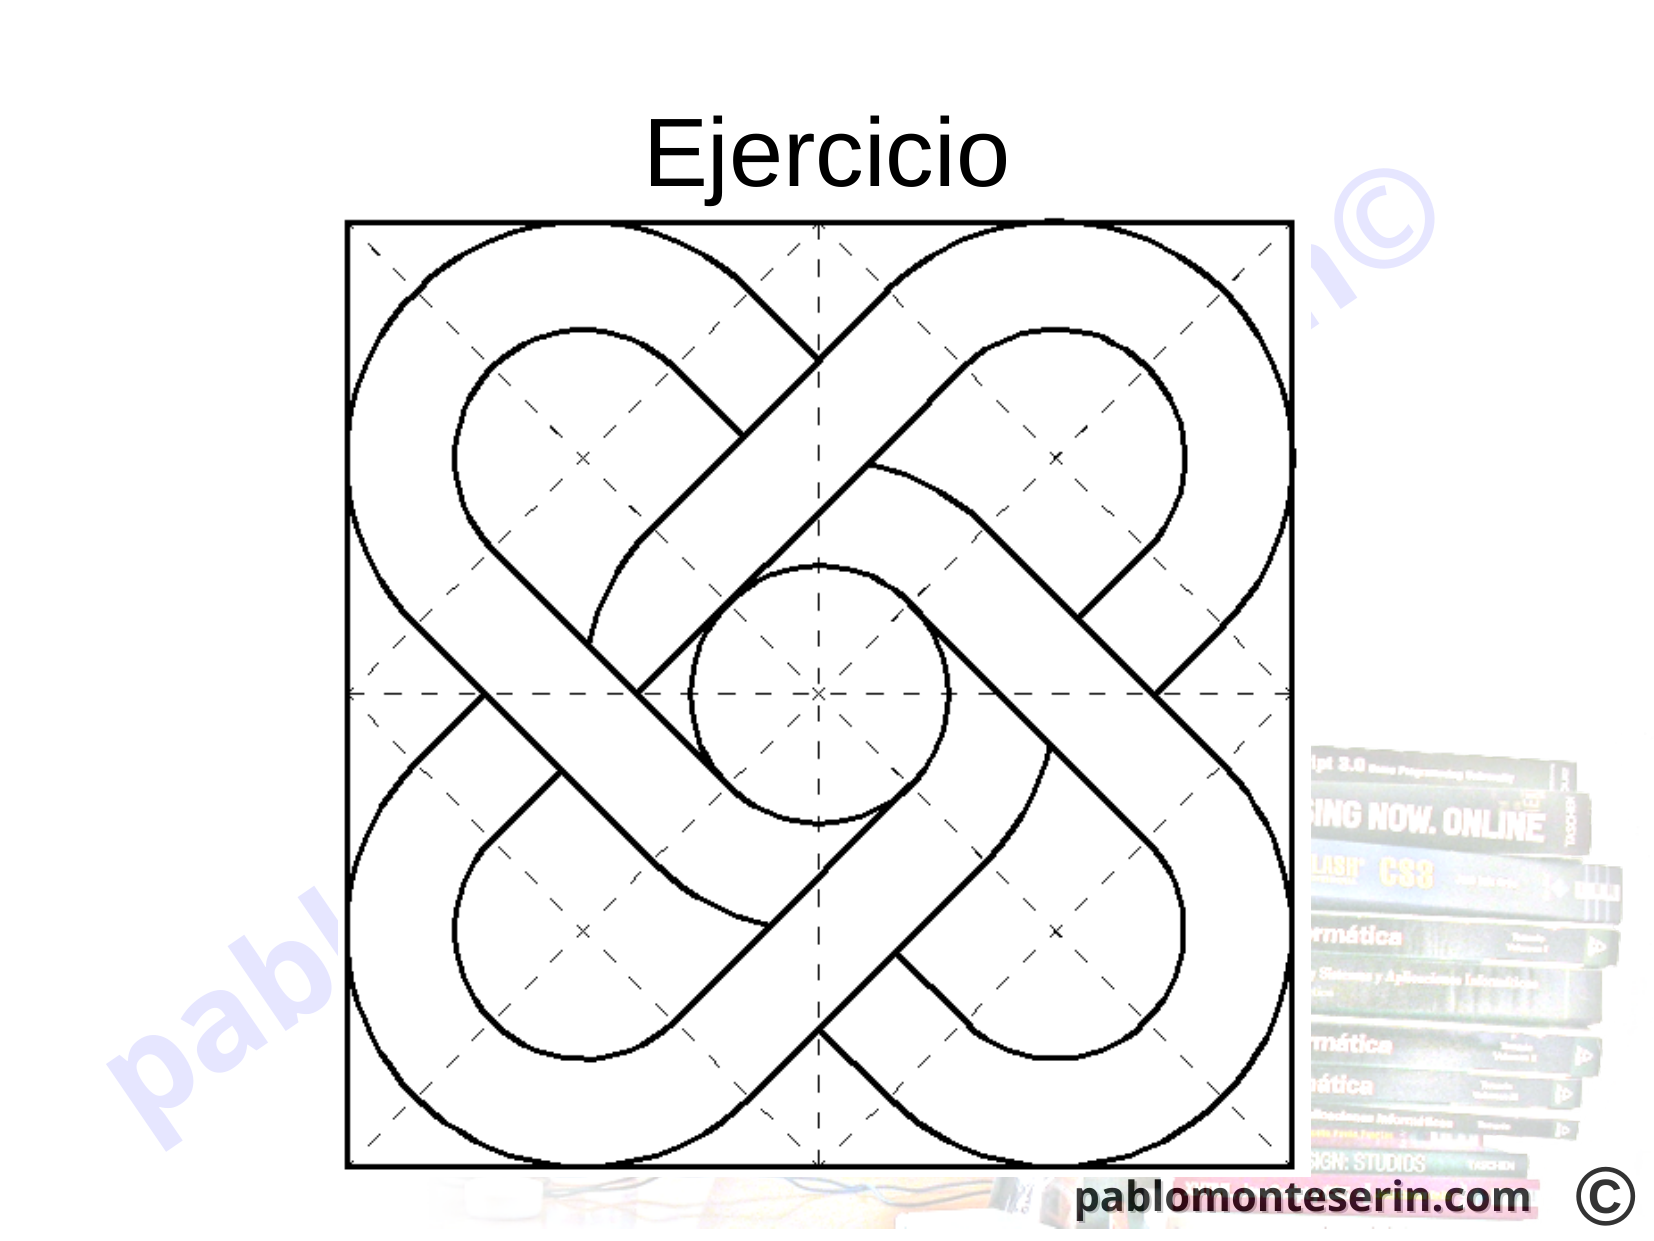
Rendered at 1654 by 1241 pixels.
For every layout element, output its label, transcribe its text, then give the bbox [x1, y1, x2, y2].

title Ejercicio [82, 49, 1571, 257]
picture [338, 215, 1654, 1229]
